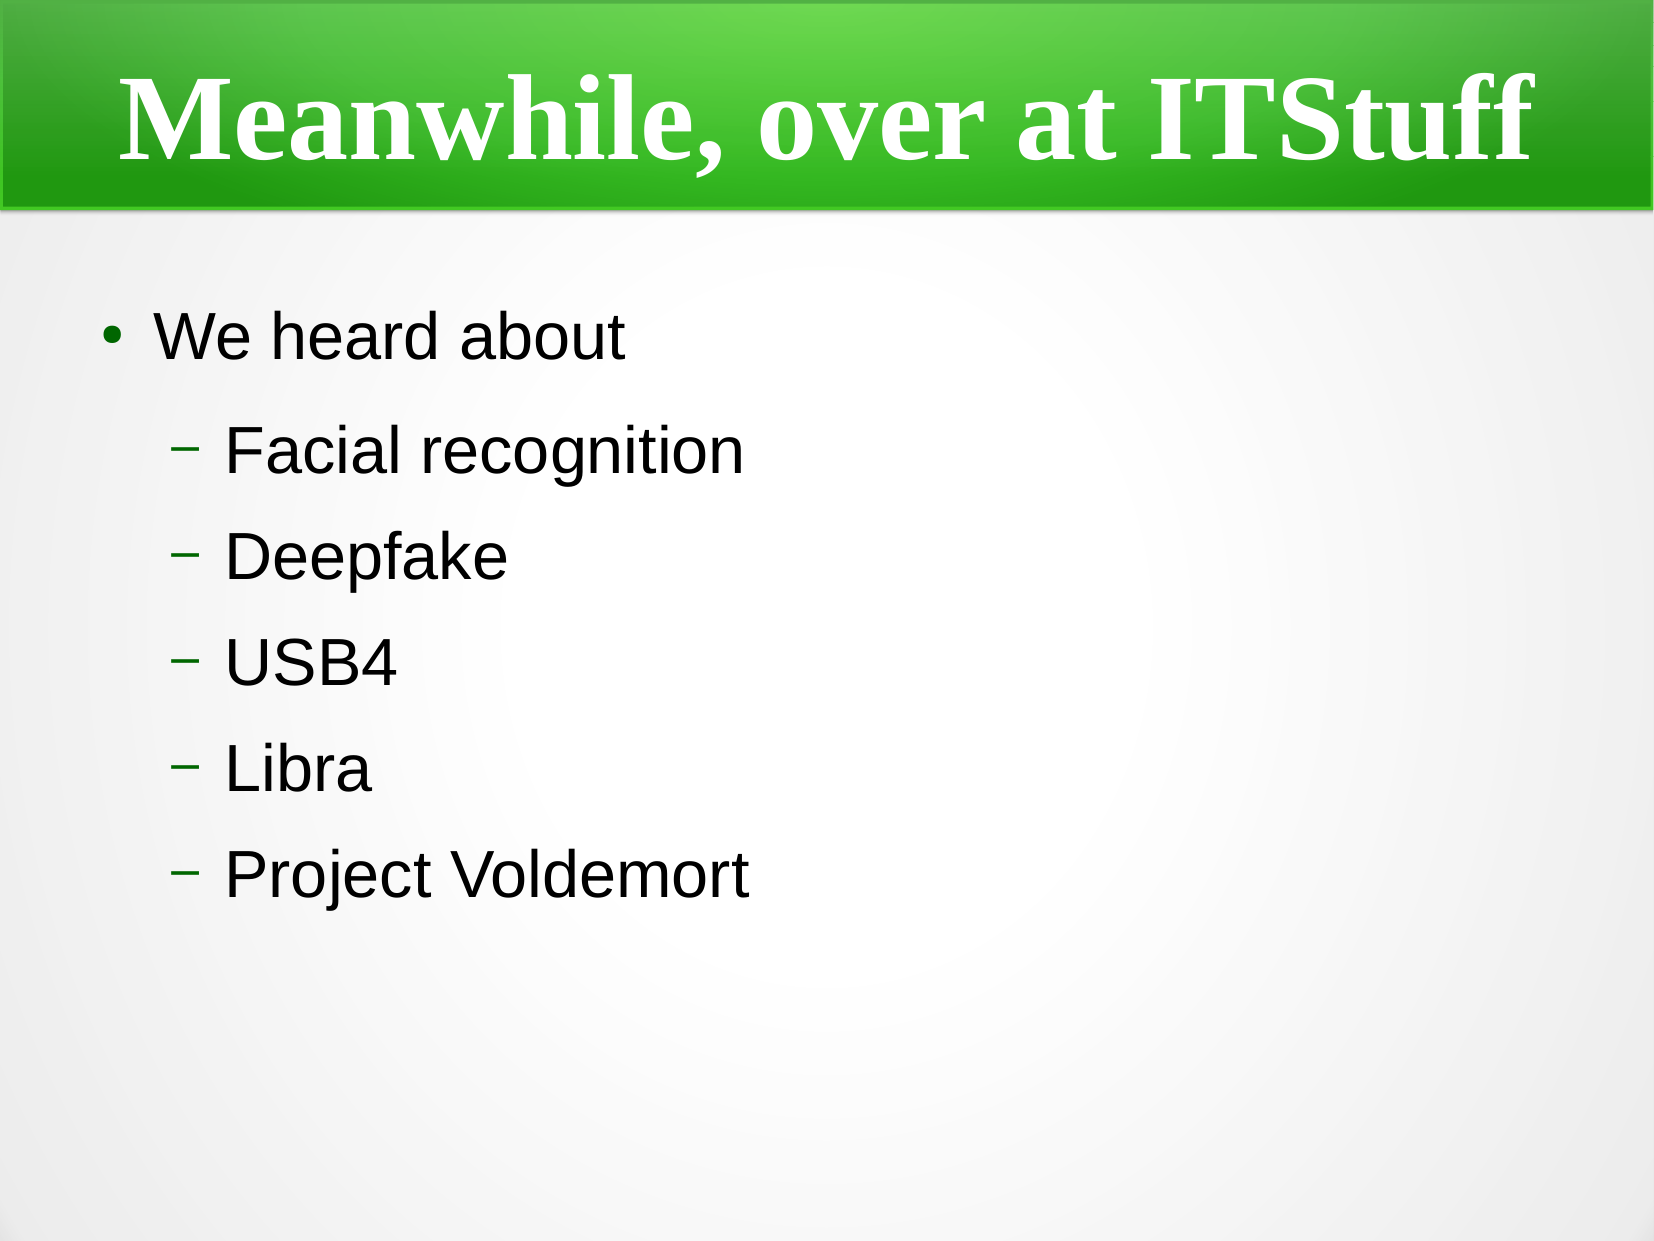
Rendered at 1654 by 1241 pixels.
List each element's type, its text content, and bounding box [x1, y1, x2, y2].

title Meanwhile, over at ITStuff [82, 28, 1571, 208]
list We heard about Facial recognition Deepfake USB4 Libra Project Voldemort [82, 299, 1571, 1123]
